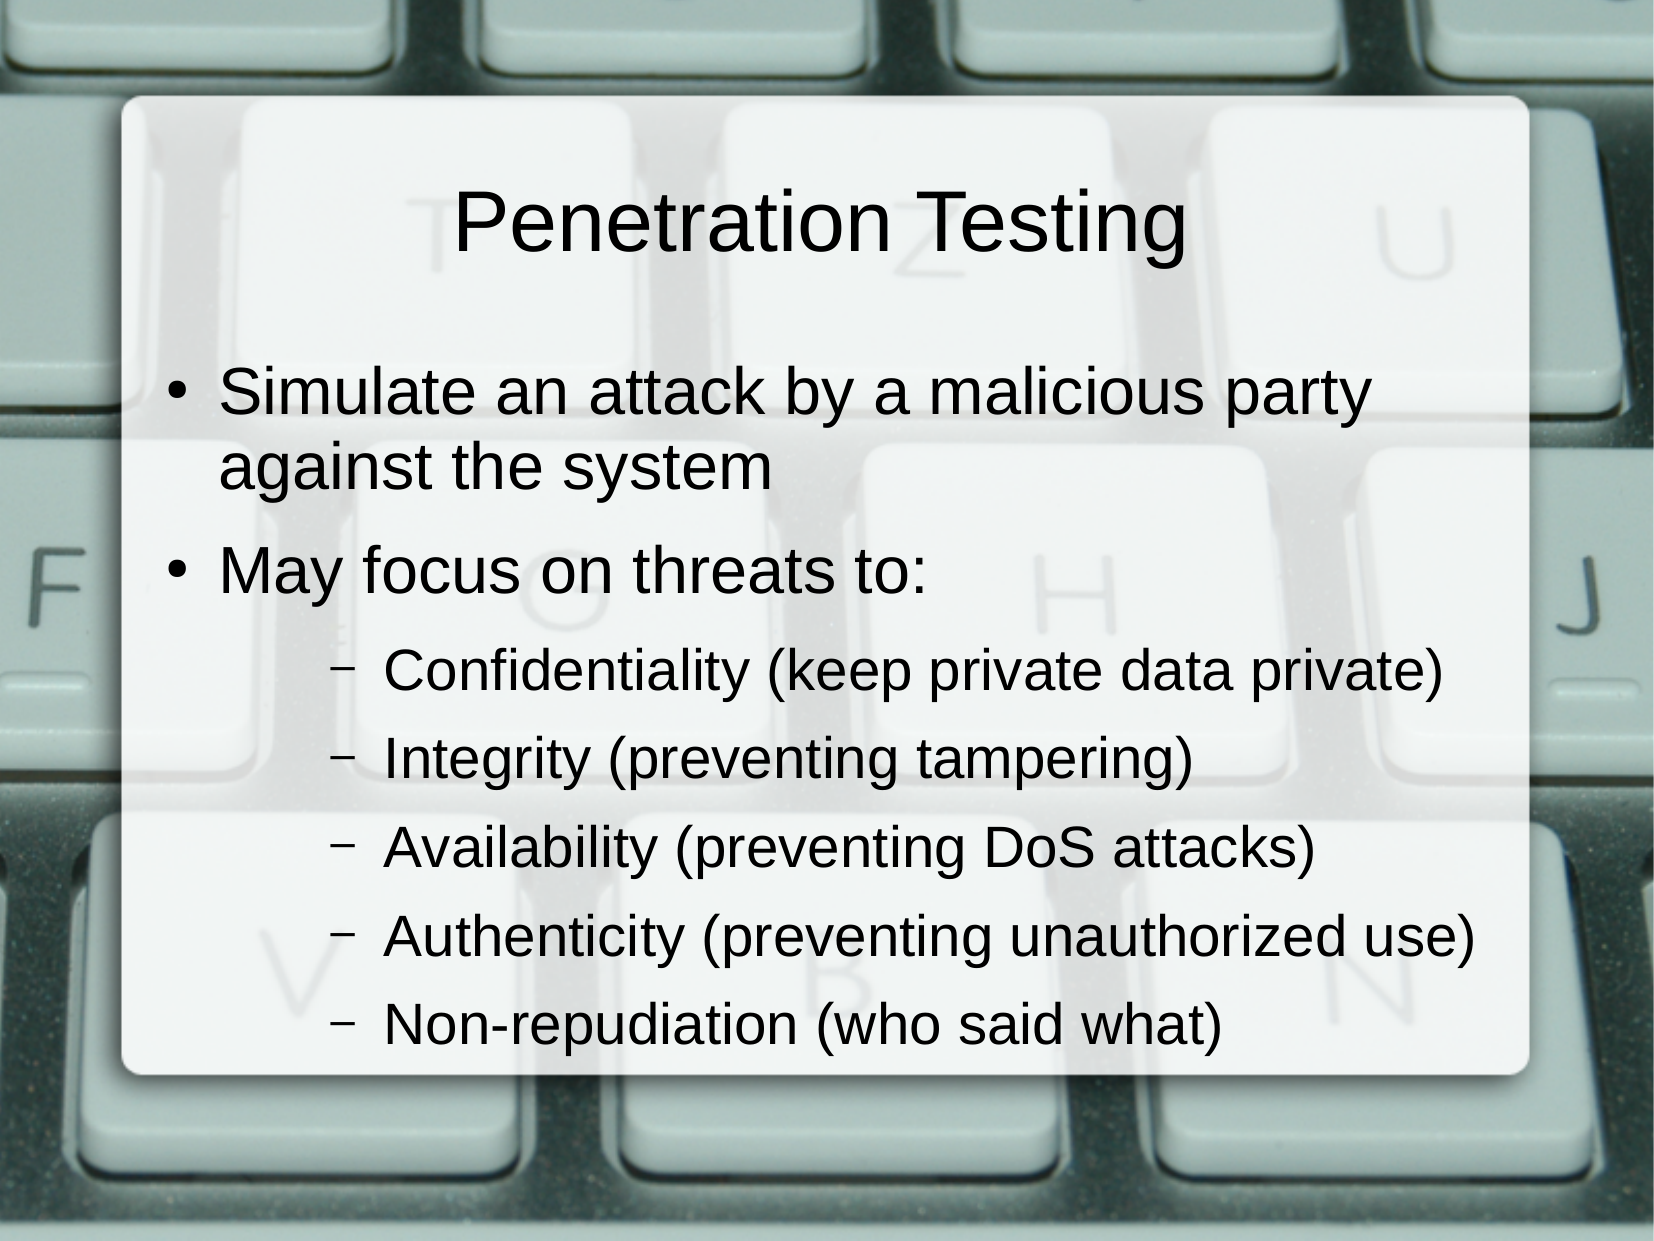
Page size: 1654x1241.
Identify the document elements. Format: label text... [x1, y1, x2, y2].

picture [0, 0, 1654, 1241]
list Simulate an attack by a malicious party against the system May focus on threats to: Confidentiality (keep private data private) Integrity (preventing tampering) Availability (preventing DoS attacks) Authenticity (preventing unauthorized use) Non-repudiation (who said what) [147, 354, 1506, 1074]
title Penetration Testing [135, 117, 1506, 325]
